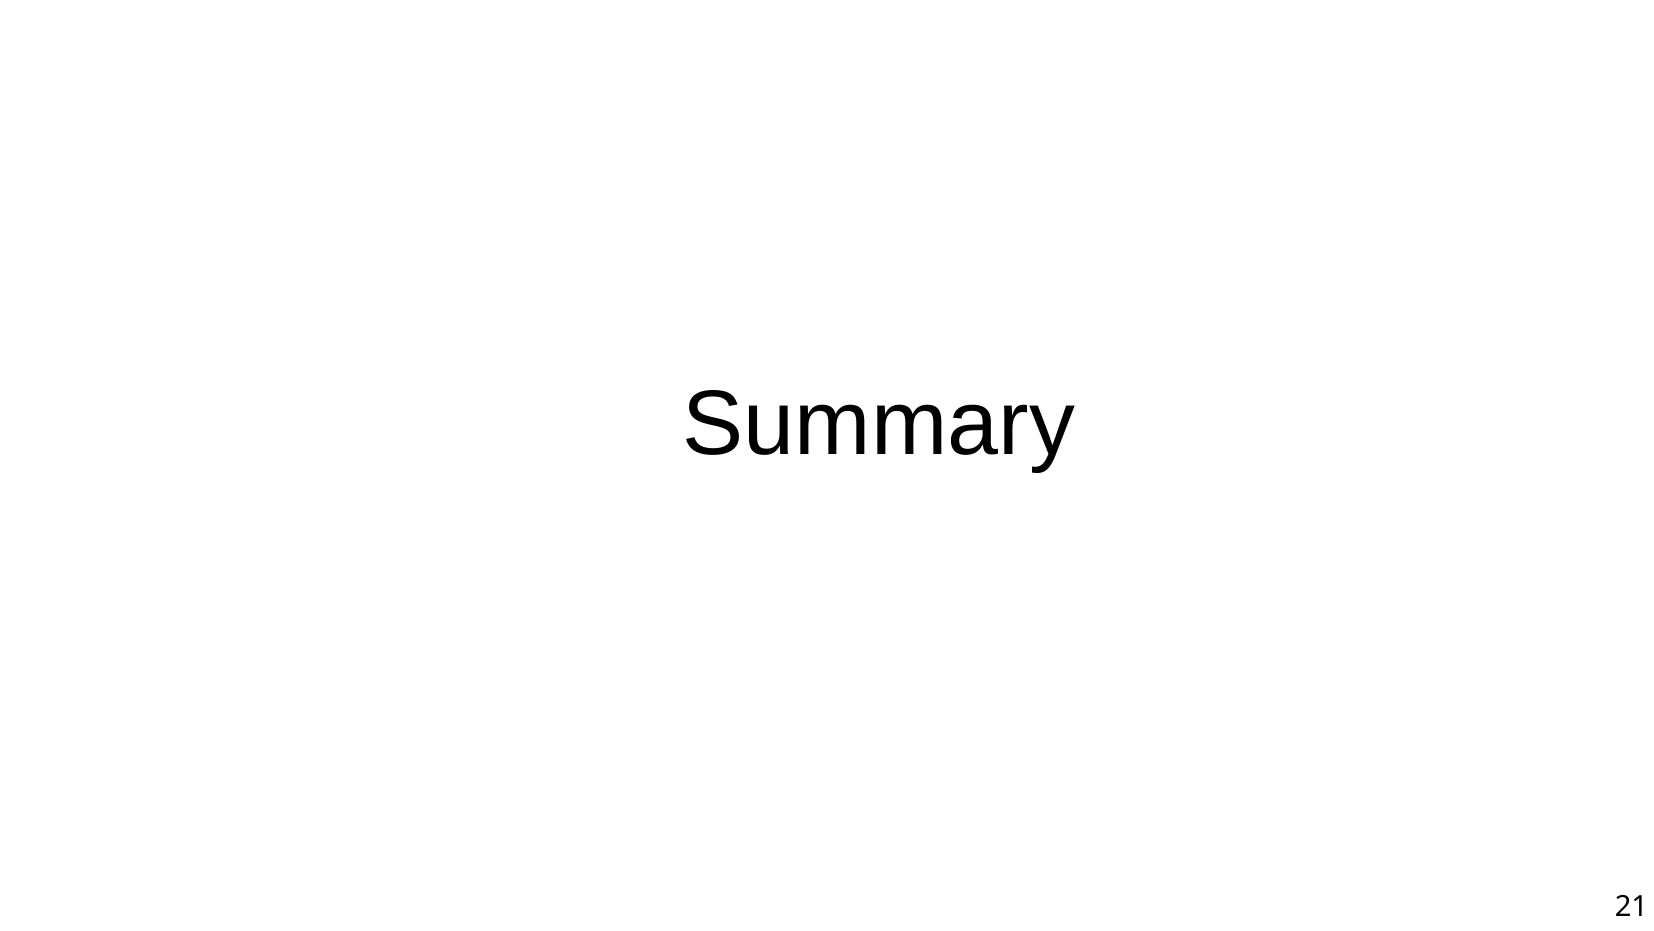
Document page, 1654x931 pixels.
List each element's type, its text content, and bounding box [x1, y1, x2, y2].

title Summary [135, 345, 1624, 501]
